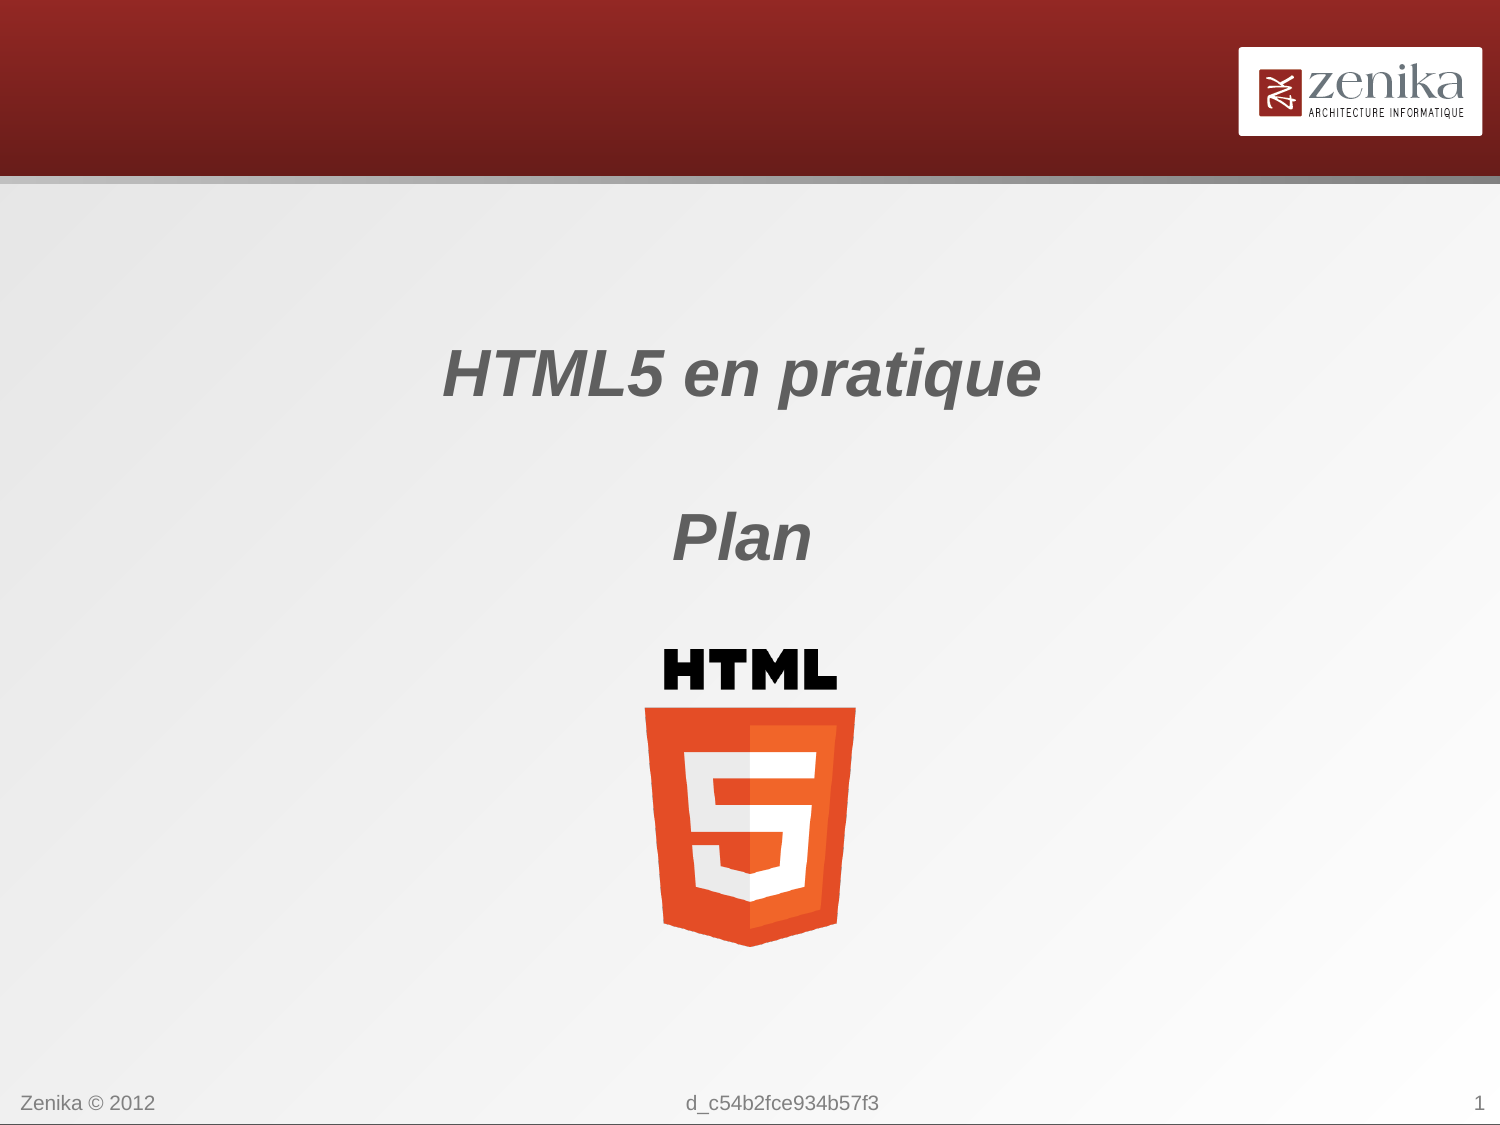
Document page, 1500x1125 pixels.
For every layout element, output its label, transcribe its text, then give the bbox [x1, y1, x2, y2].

text_box HTML5 en pratique Plan [50, 249, 1435, 1079]
picture [601, 649, 899, 947]
picture [1257, 58, 1464, 125]
